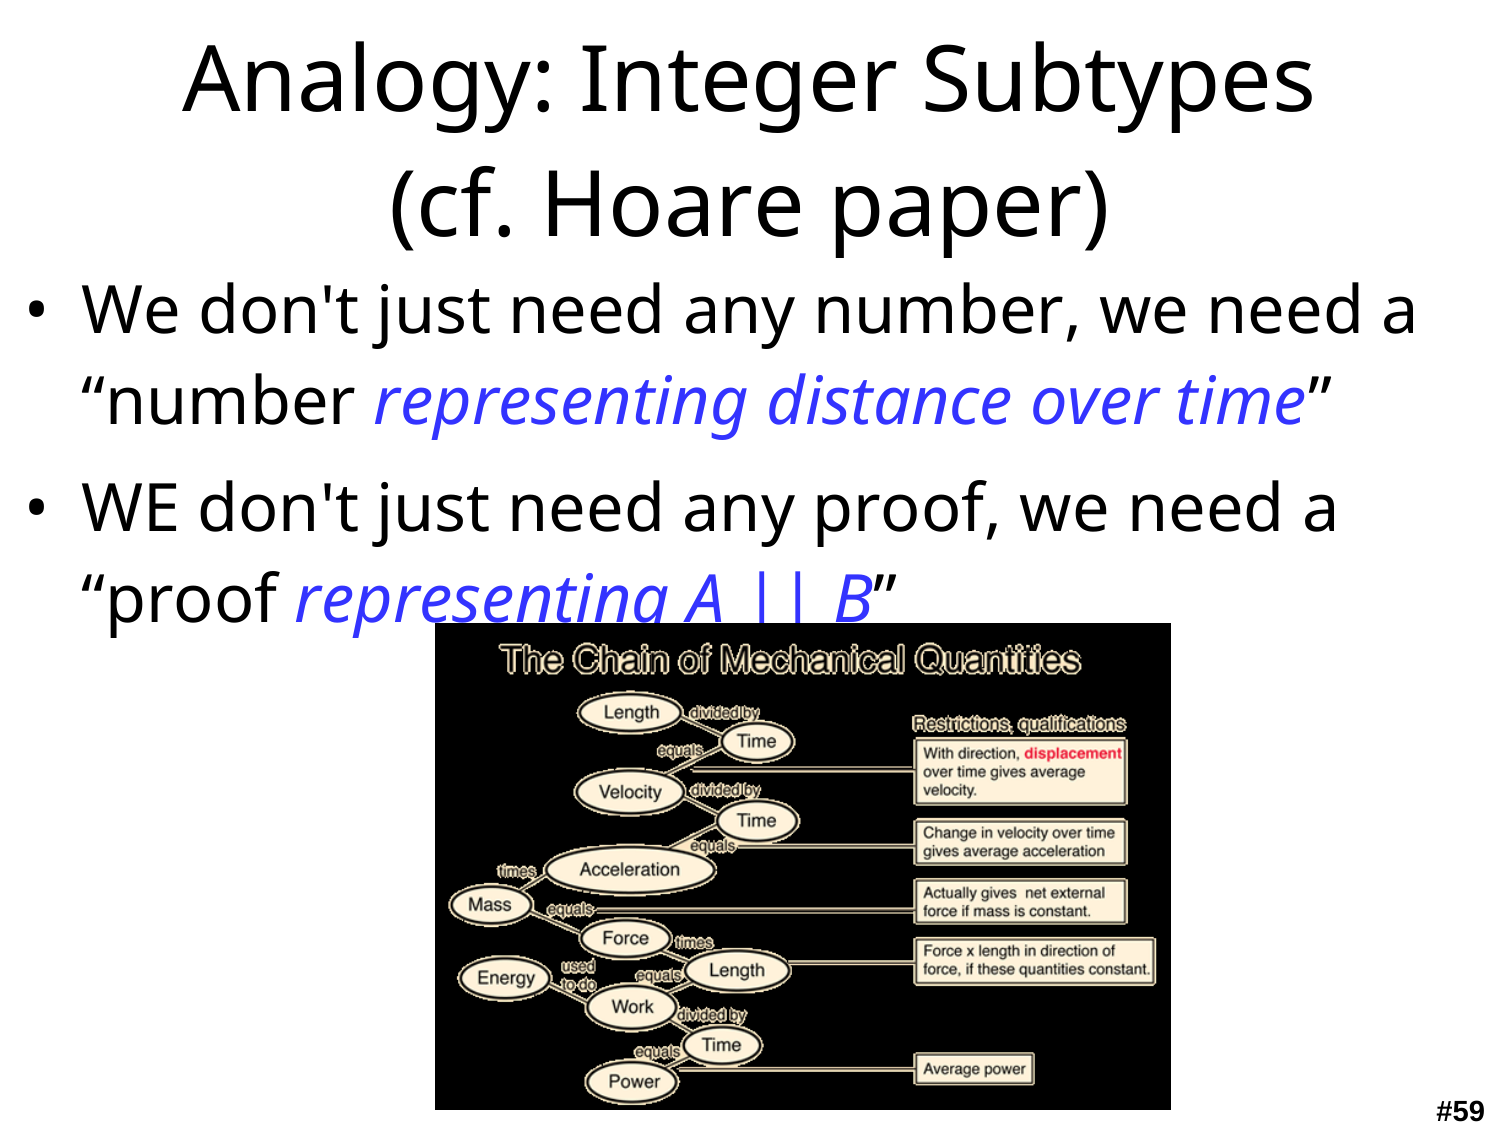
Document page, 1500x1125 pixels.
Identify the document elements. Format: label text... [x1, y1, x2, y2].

picture [435, 623, 1171, 1111]
title Analogy: Integer Subtypes (cf. Hoare paper) [24, 32, 1476, 246]
list We don't just need any number, we need a “number representing distance over time” WE don't just need any proof, we need a “proof representing A || B” [24, 262, 1476, 1101]
